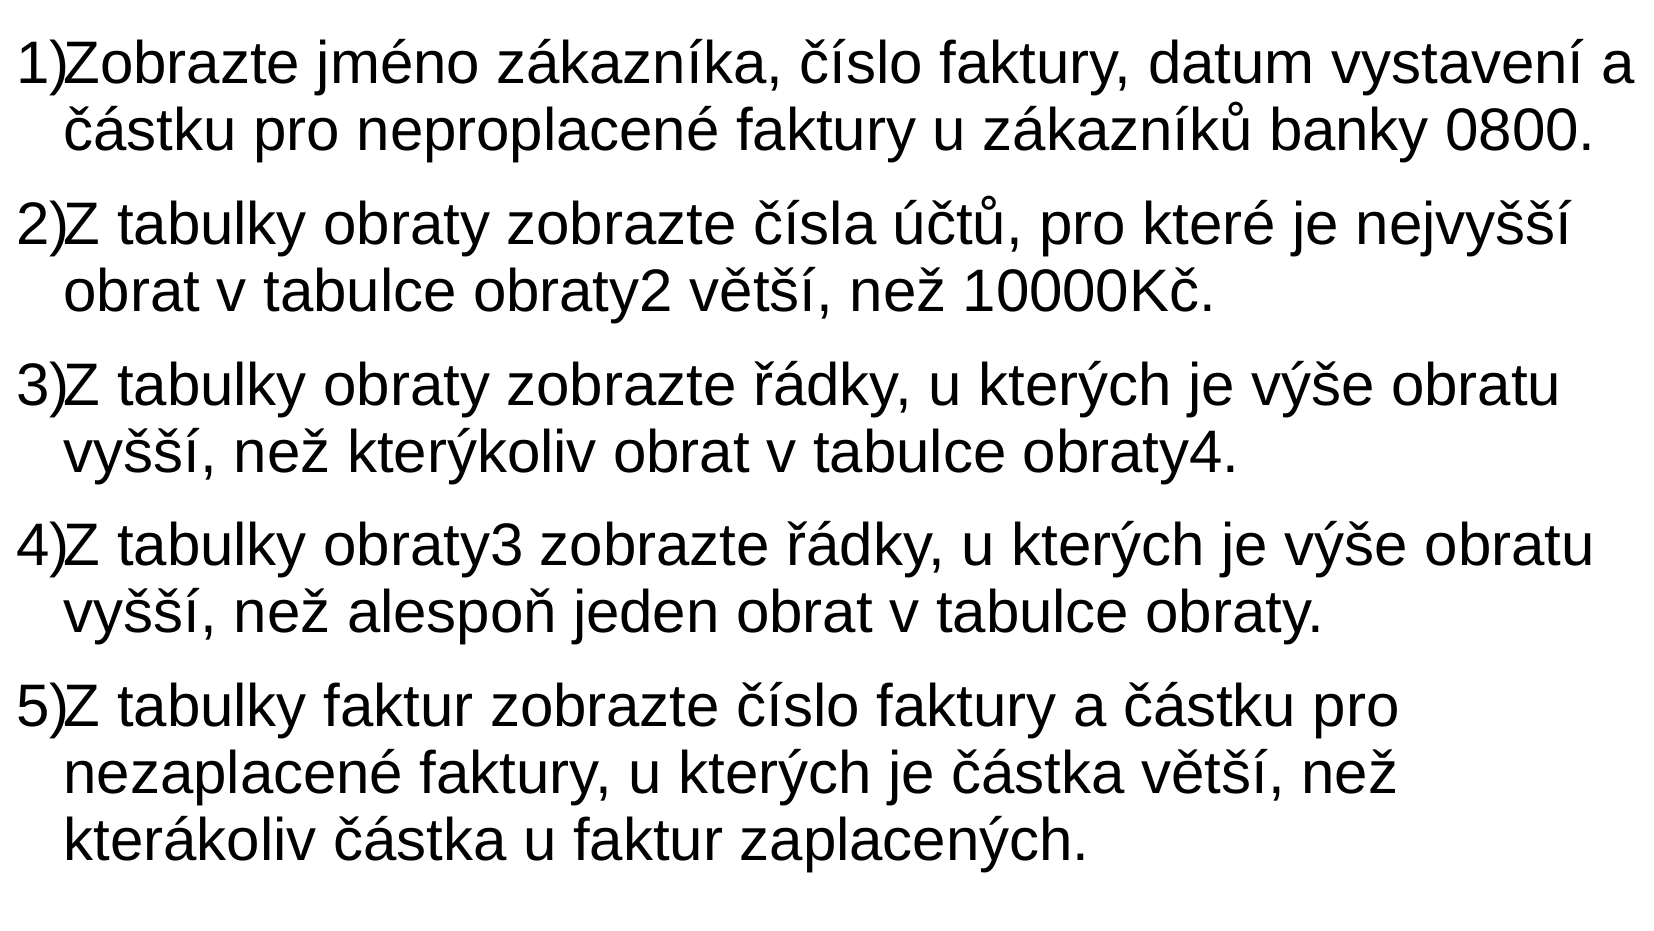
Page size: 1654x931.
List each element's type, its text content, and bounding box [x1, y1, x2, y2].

list Zobrazte jméno zákazníka, číslo faktury, datum vystavení a částku pro neproplacené faktury u zákazníků banky 0800. Z tabulky obraty zobrazte čísla účtů, pro které je nejvyšší obrat v tabulce obraty2 větší, než 10000Kč. Z tabulky obraty zobrazte řádky, u kterých je výše obratu vyšší, než kterýkoliv obrat v tabulce obraty4. Z tabulky obraty3 zobrazte řádky, u kterých je výše obratu vyšší, než alespoň jeden obrat v tabulce obraty. Z tabulky faktur zobrazte číslo faktury a částku pro nezaplacené faktury, u kterých je částka větší, než kterákoliv částka u faktur zaplacených. [0, 29, 1654, 916]
